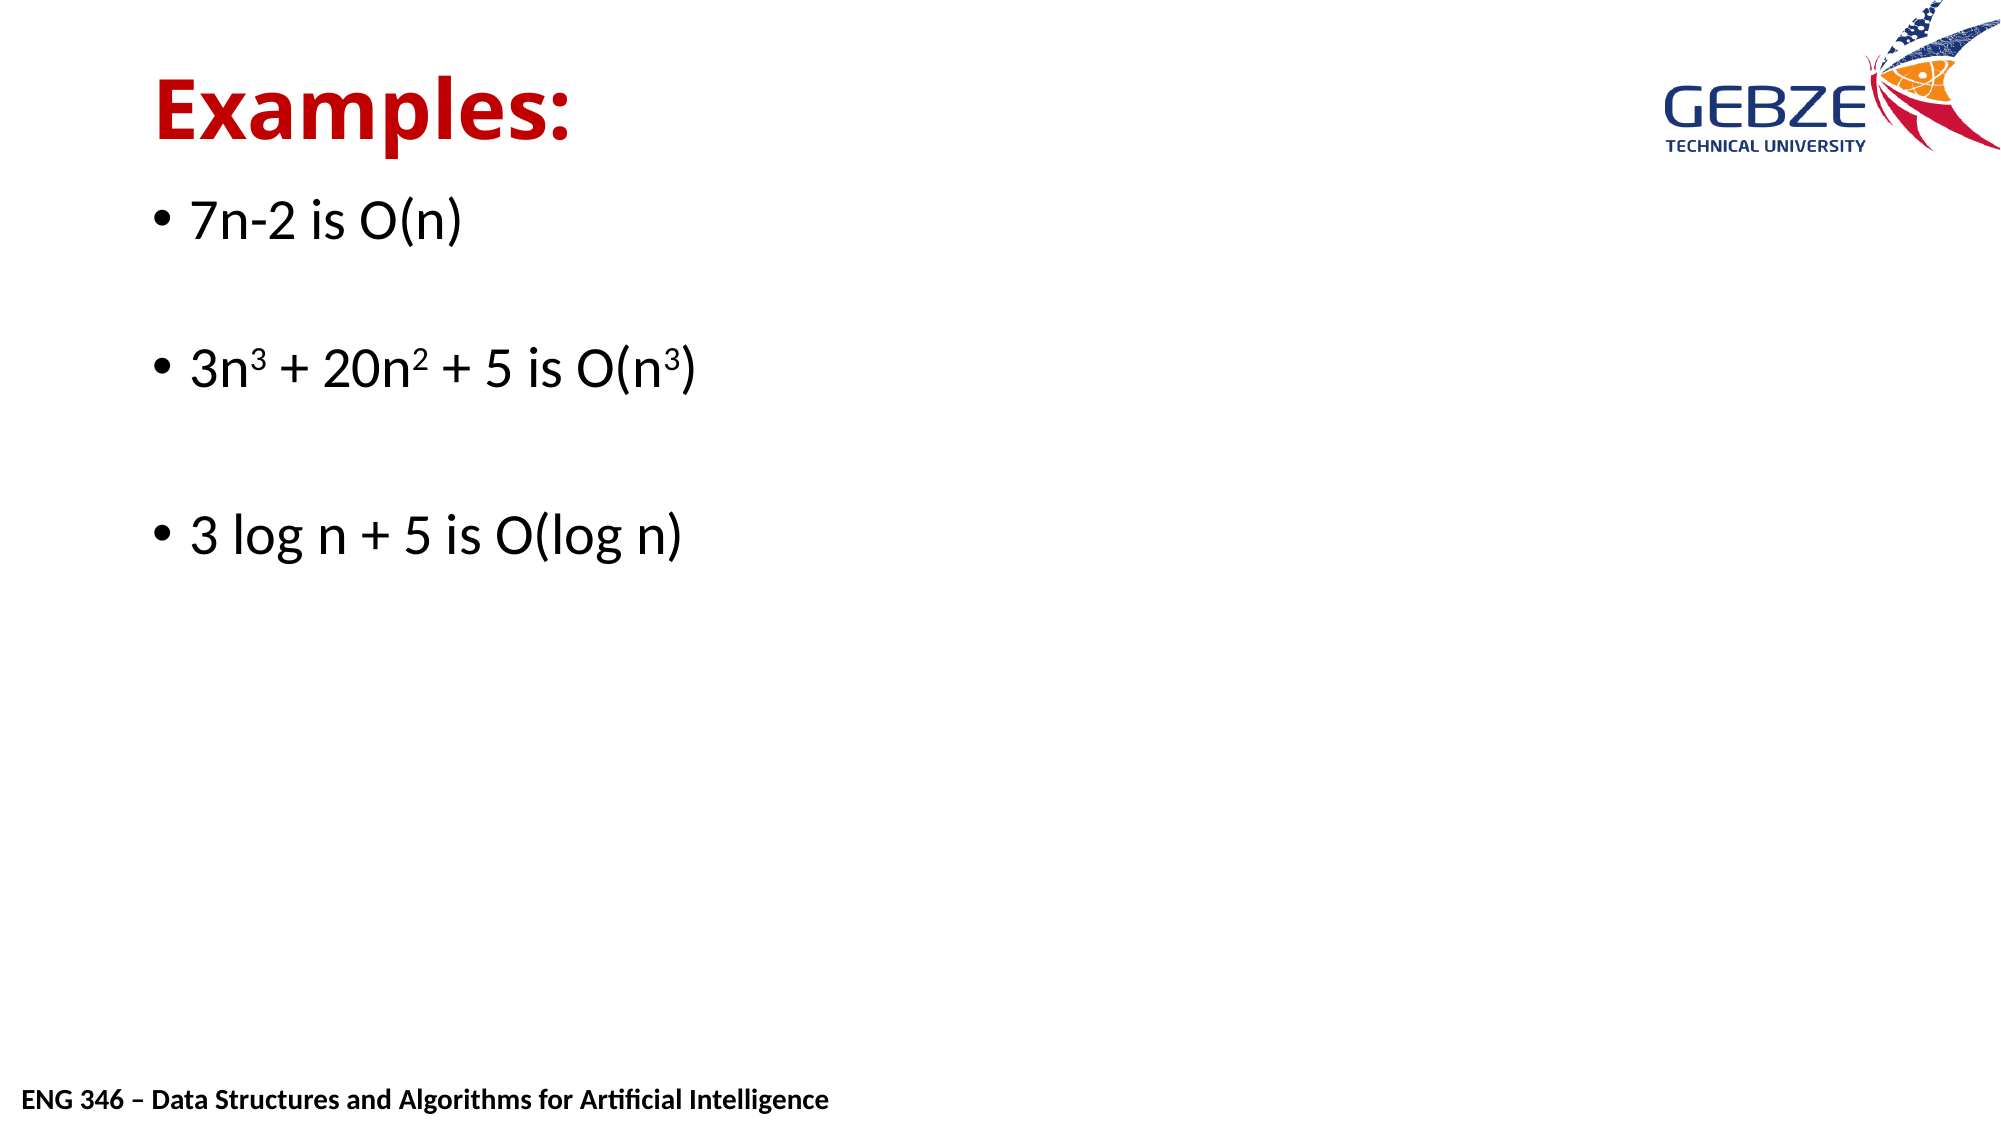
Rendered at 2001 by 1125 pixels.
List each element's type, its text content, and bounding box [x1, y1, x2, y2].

title Examples: [137, 59, 1863, 166]
list 7n-2 is O(n) 3n3 + 20n2 + 5 is O(n3) 3 log n + 5 is O(log n) [137, 181, 1863, 1013]
picture [1665, 0, 2001, 152]
